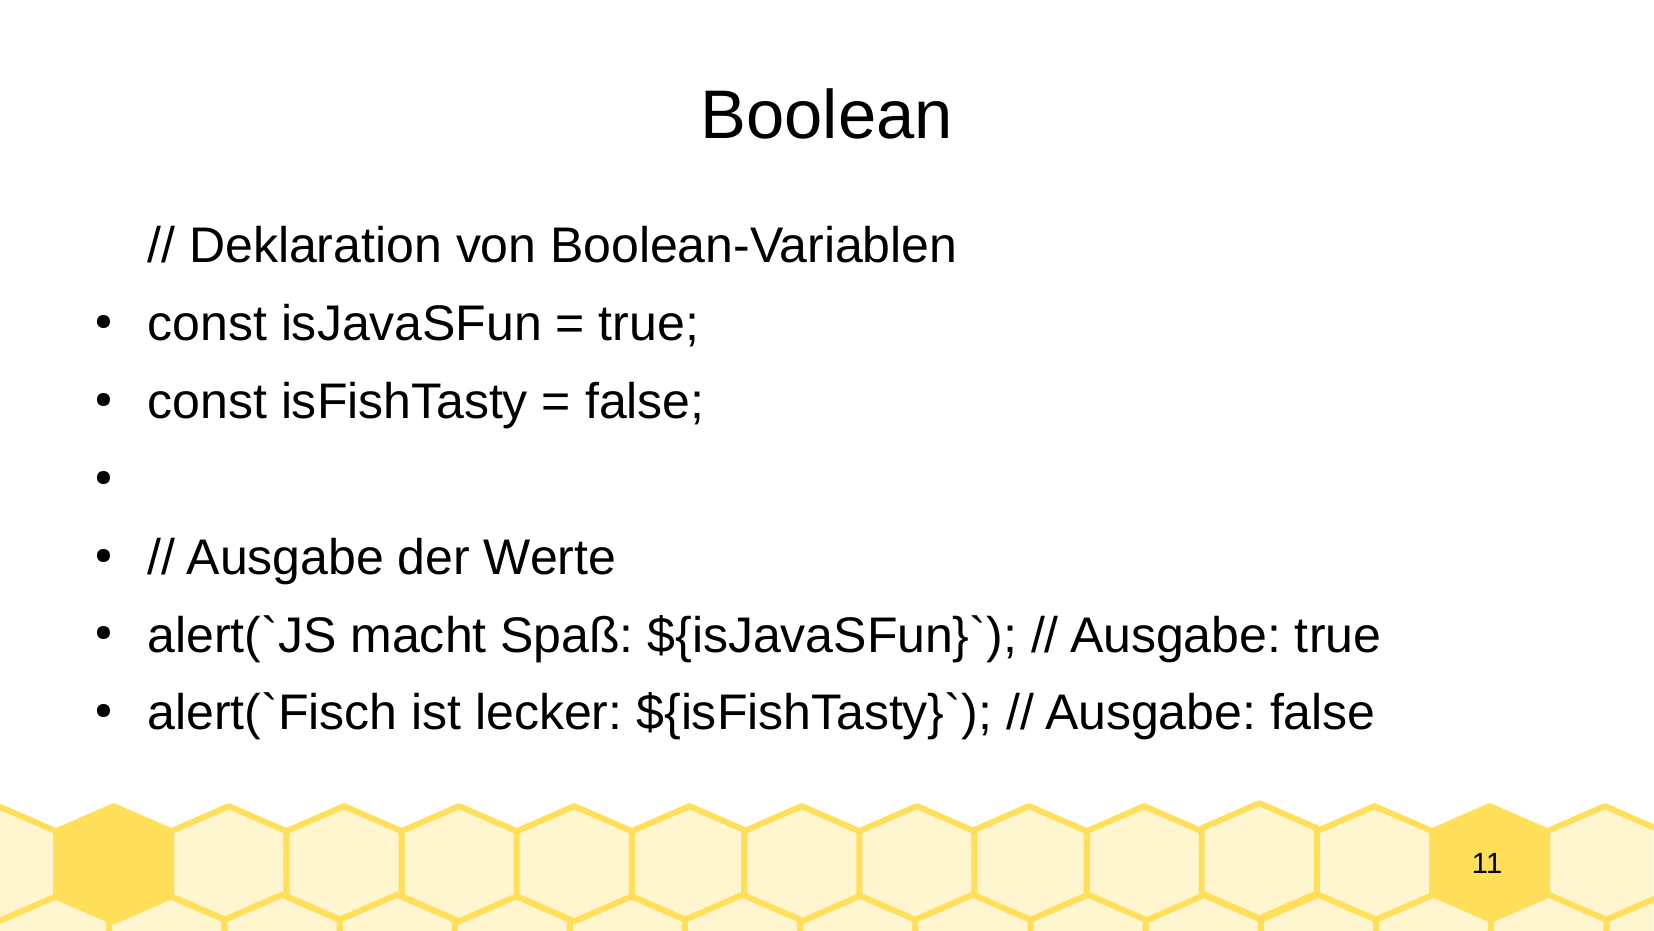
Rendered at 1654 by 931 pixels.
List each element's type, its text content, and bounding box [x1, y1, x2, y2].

list // Deklaration von Boolean-Variablen const isJavaSFun = true; const isFishTasty = false; // Ausgabe der Werte alert(`JS macht Spaß: ${isJavaSFun}`); // Ausgabe: true alert(`Fisch ist lecker: ${isFishTasty}`); // Ausgabe: false [76, 217, 1565, 758]
title Boolean [82, 37, 1571, 193]
